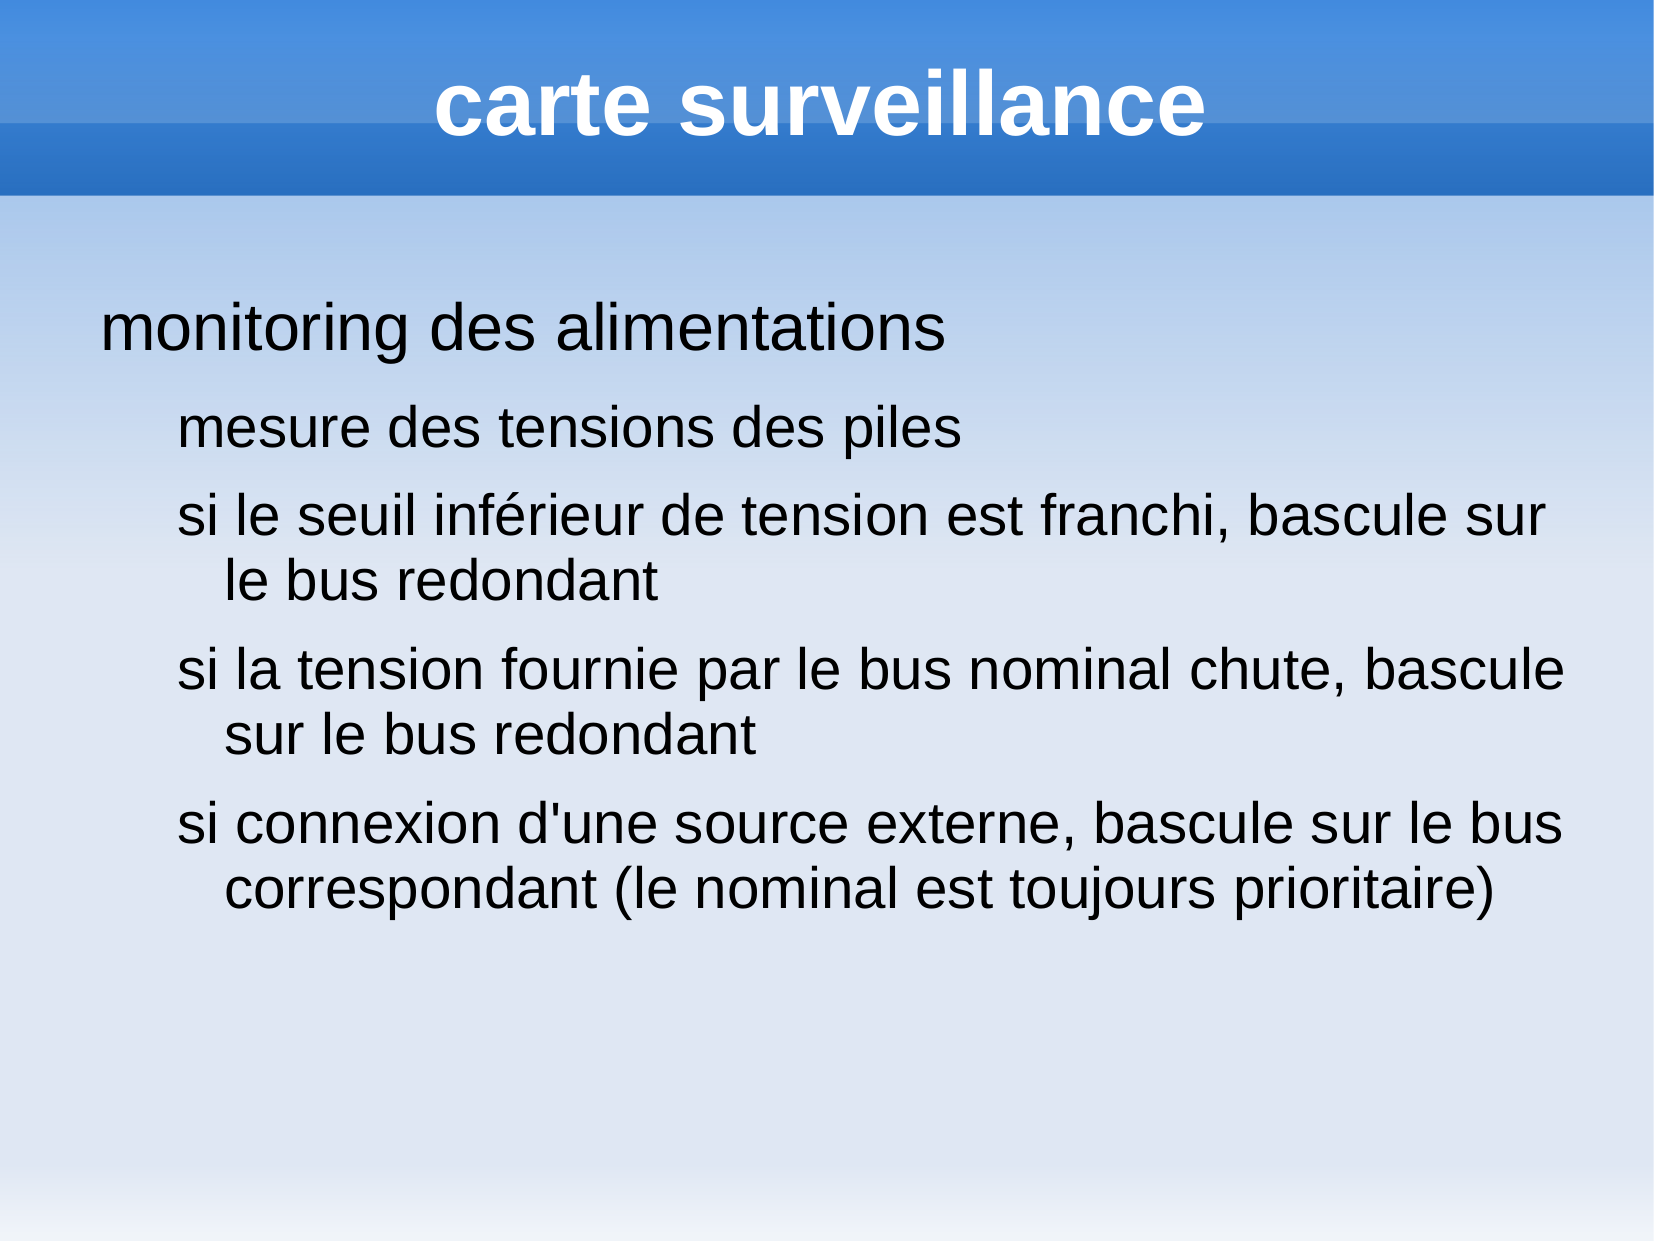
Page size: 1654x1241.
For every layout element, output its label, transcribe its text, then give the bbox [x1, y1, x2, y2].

list monitoring des alimentations mesure des tensions des piles si le seuil inférieur de tension est franchi, bascule sur le bus redondant si la tension fournie par le bus nominal chute, bascule sur le bus redondant si connexion d'une source externe, bascule sur le bus correspondant (le nominal est toujours prioritaire) [82, 290, 1571, 1183]
title carte surveillance [76, 7, 1565, 200]
picture [0, 0, 1654, 1241]
